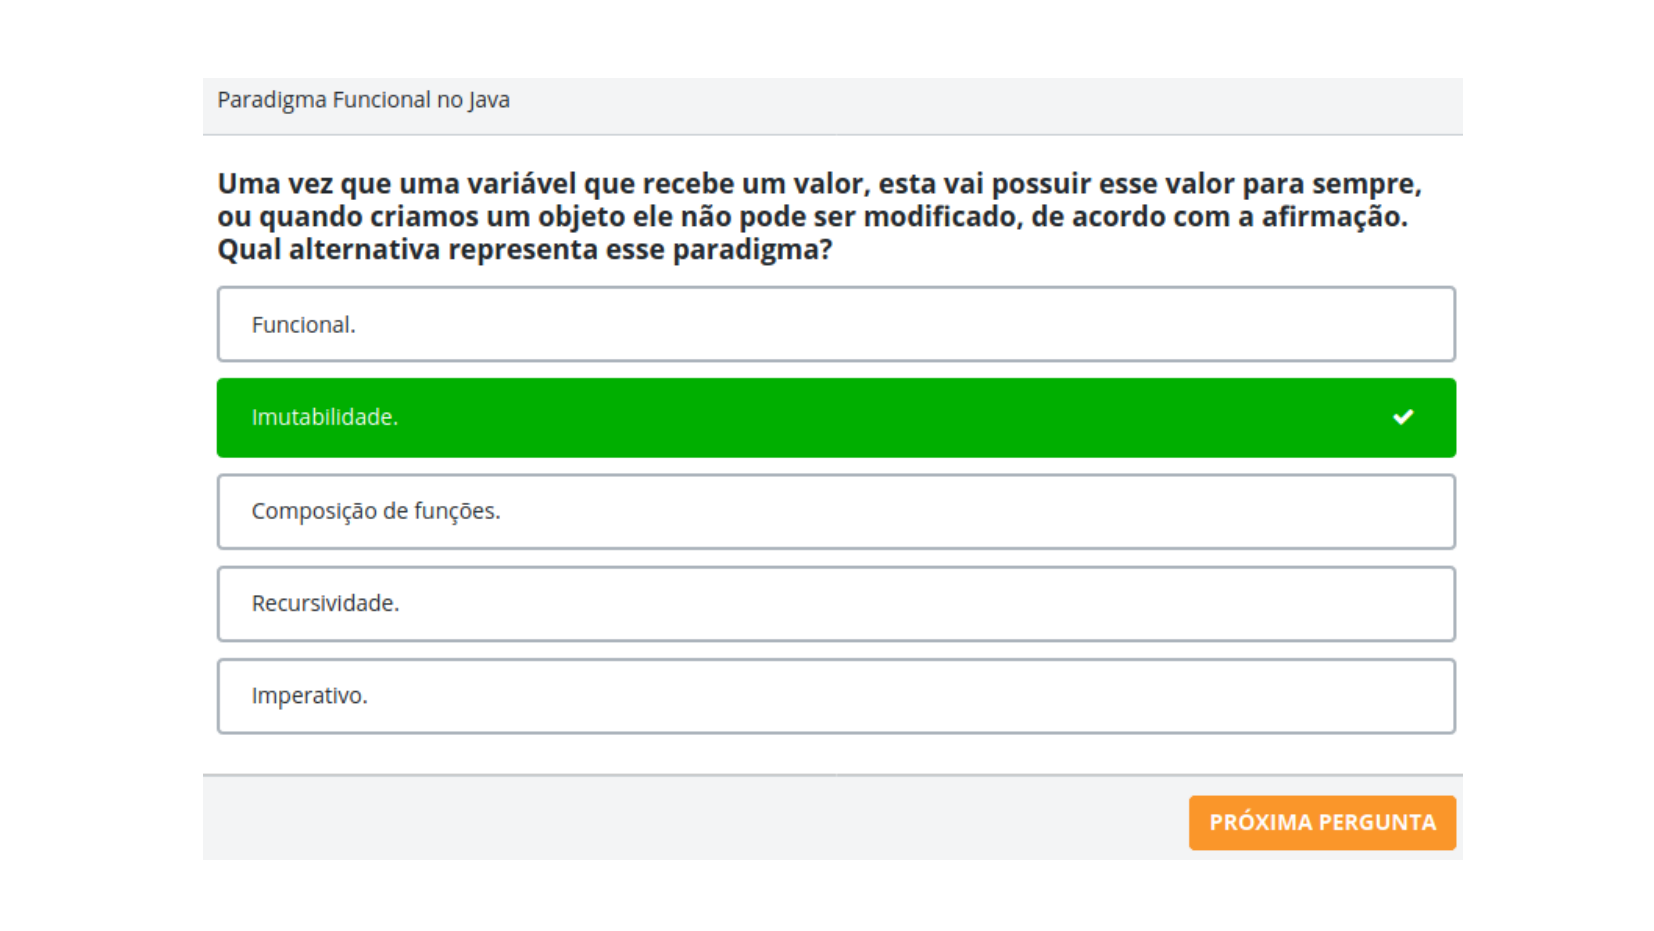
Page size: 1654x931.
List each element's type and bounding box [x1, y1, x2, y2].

picture [203, 78, 1463, 860]
